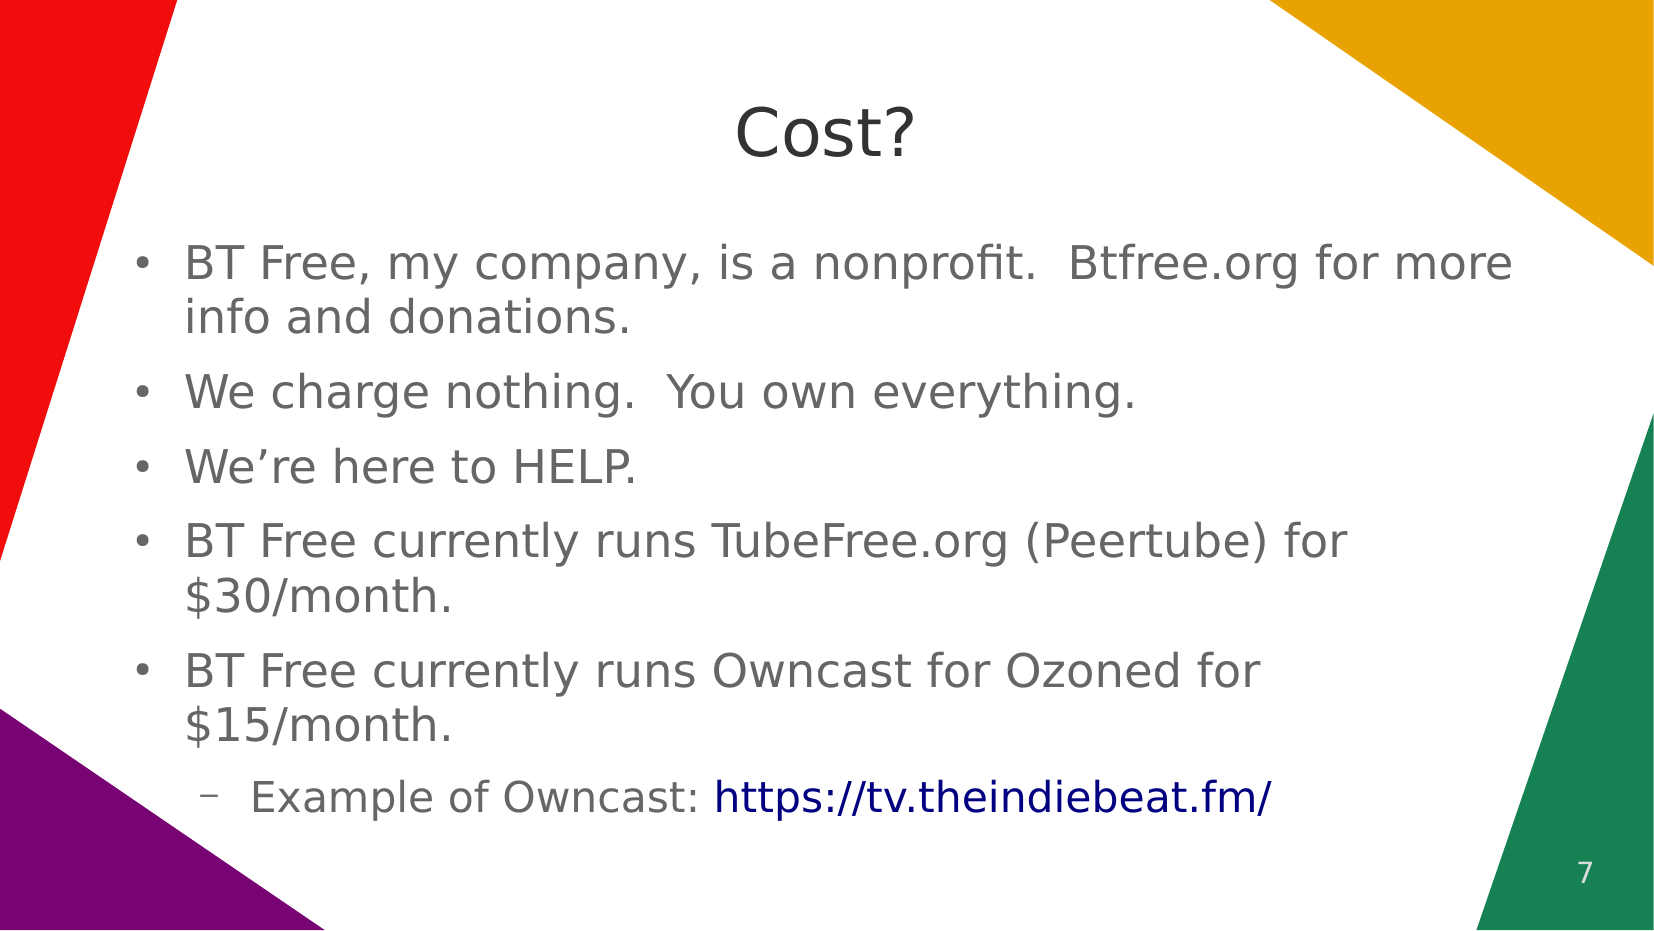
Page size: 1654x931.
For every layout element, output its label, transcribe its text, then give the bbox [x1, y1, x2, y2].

title Cost? [118, 59, 1536, 207]
list BT Free, my company, is a nonprofit. Btfree.org for more info and donations. We charge nothing. You own everything. We’re here to HELP. BT Free currently runs TubeFree.org (Peertube) for $30/month. BT Free currently runs Owncast for Ozoned for $15/month. Example of Owncast: https://tv.theindiebeat.fm/ [118, 236, 1536, 827]
